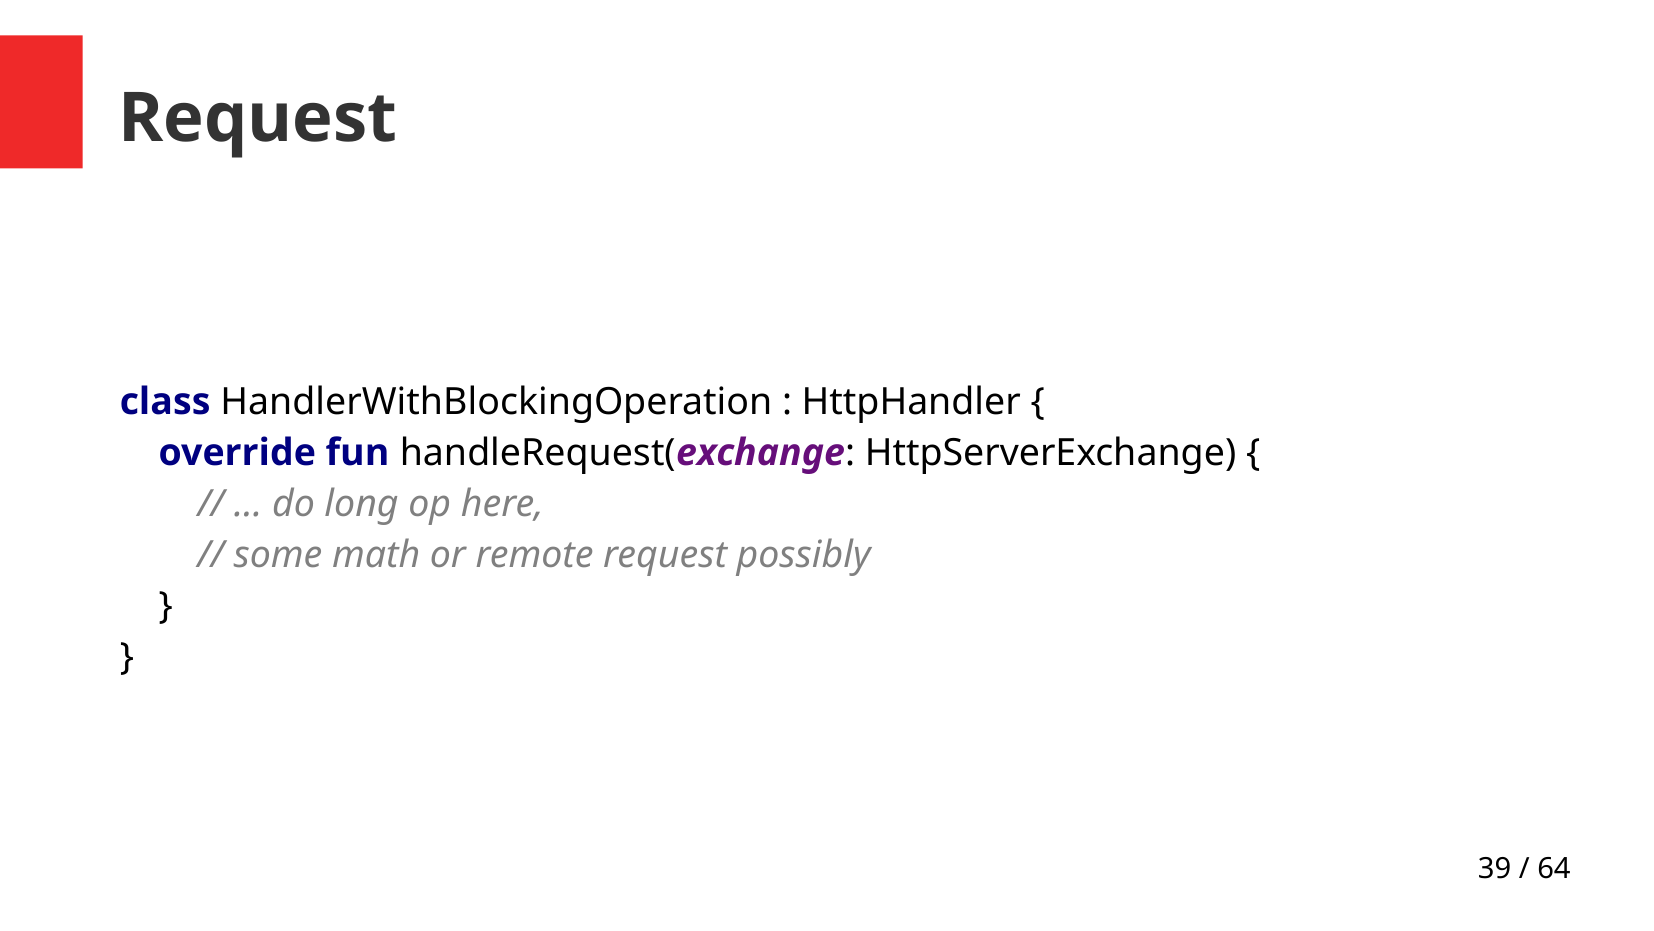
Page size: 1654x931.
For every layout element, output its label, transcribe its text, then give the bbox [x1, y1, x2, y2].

text_box class HandlerWithBlockingOperation : HttpHandler { override fun handleRequest(exchange: HttpServerExchange) { // ... do long op here, // some math or remote request possibly } } [105, 366, 1561, 787]
title Request [118, 37, 1571, 193]
